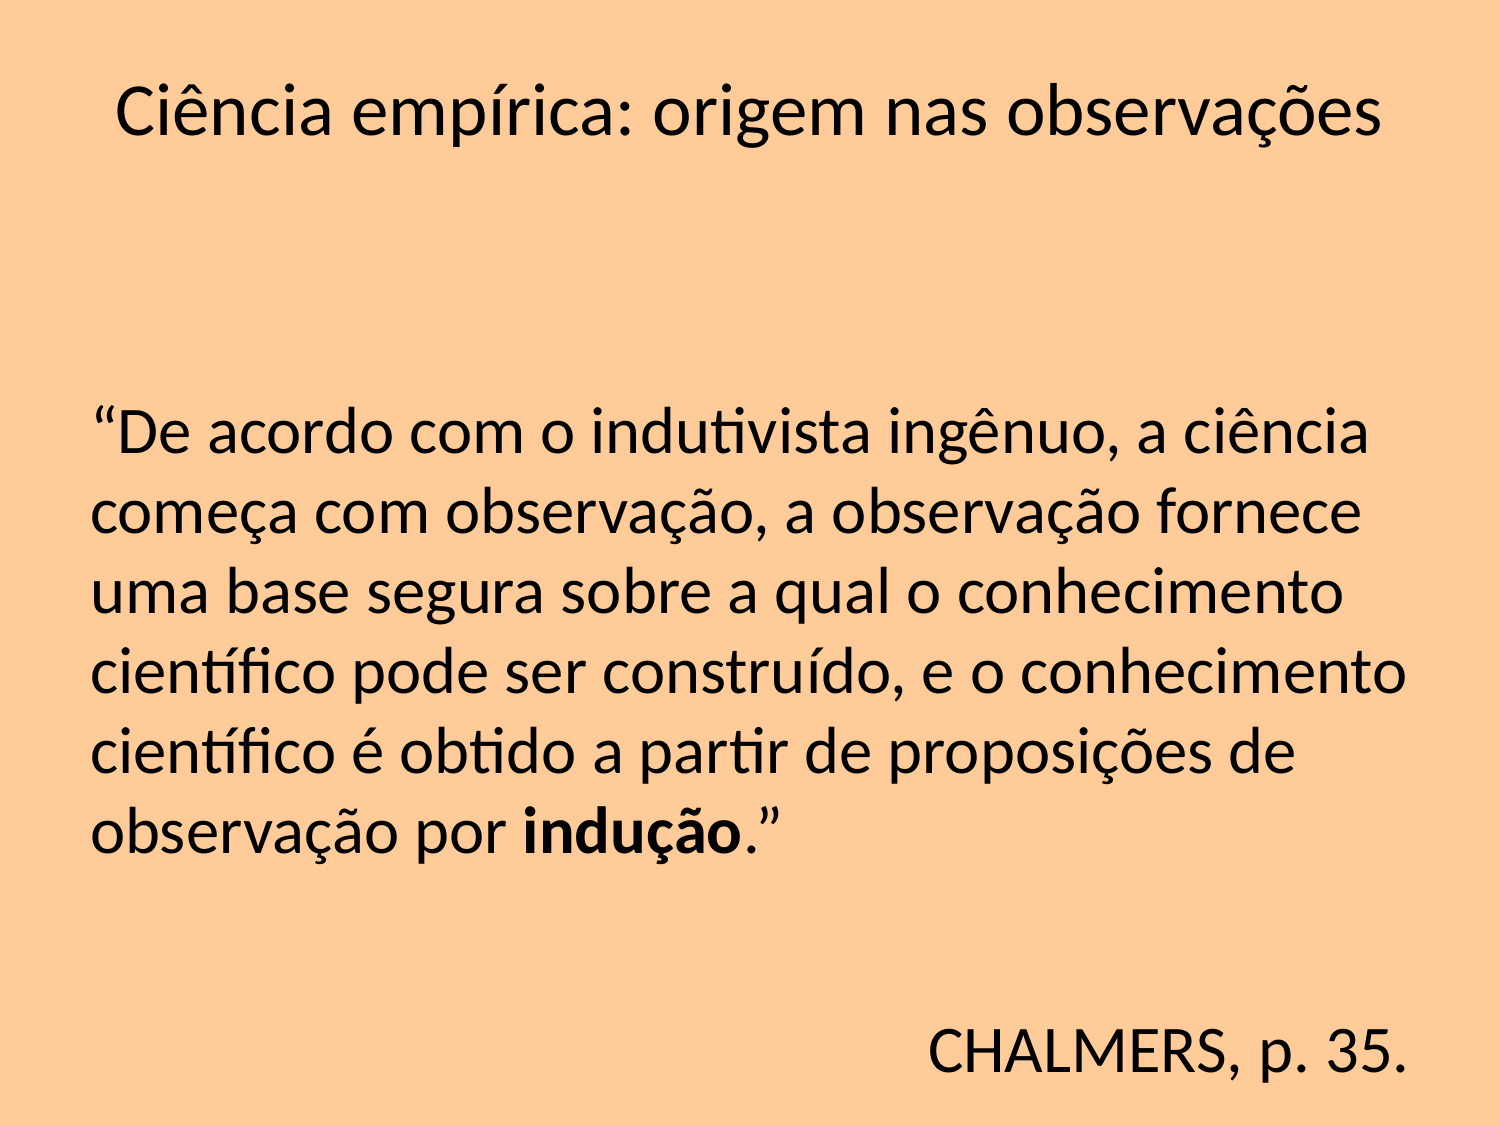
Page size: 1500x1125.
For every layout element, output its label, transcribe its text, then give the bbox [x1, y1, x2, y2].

title Ciência empírica: origem nas observações [75, 45, 1425, 256]
list “De acordo com o indutivista ingênuo, a ciência começa com observação, a observação fornece uma base segura sobre a qual o conhecimento científico pode ser construído, e o conhecimento científico é obtido a partir de proposições de observação por indução.” CHALMERS, p. 35. [75, 262, 1425, 1094]
